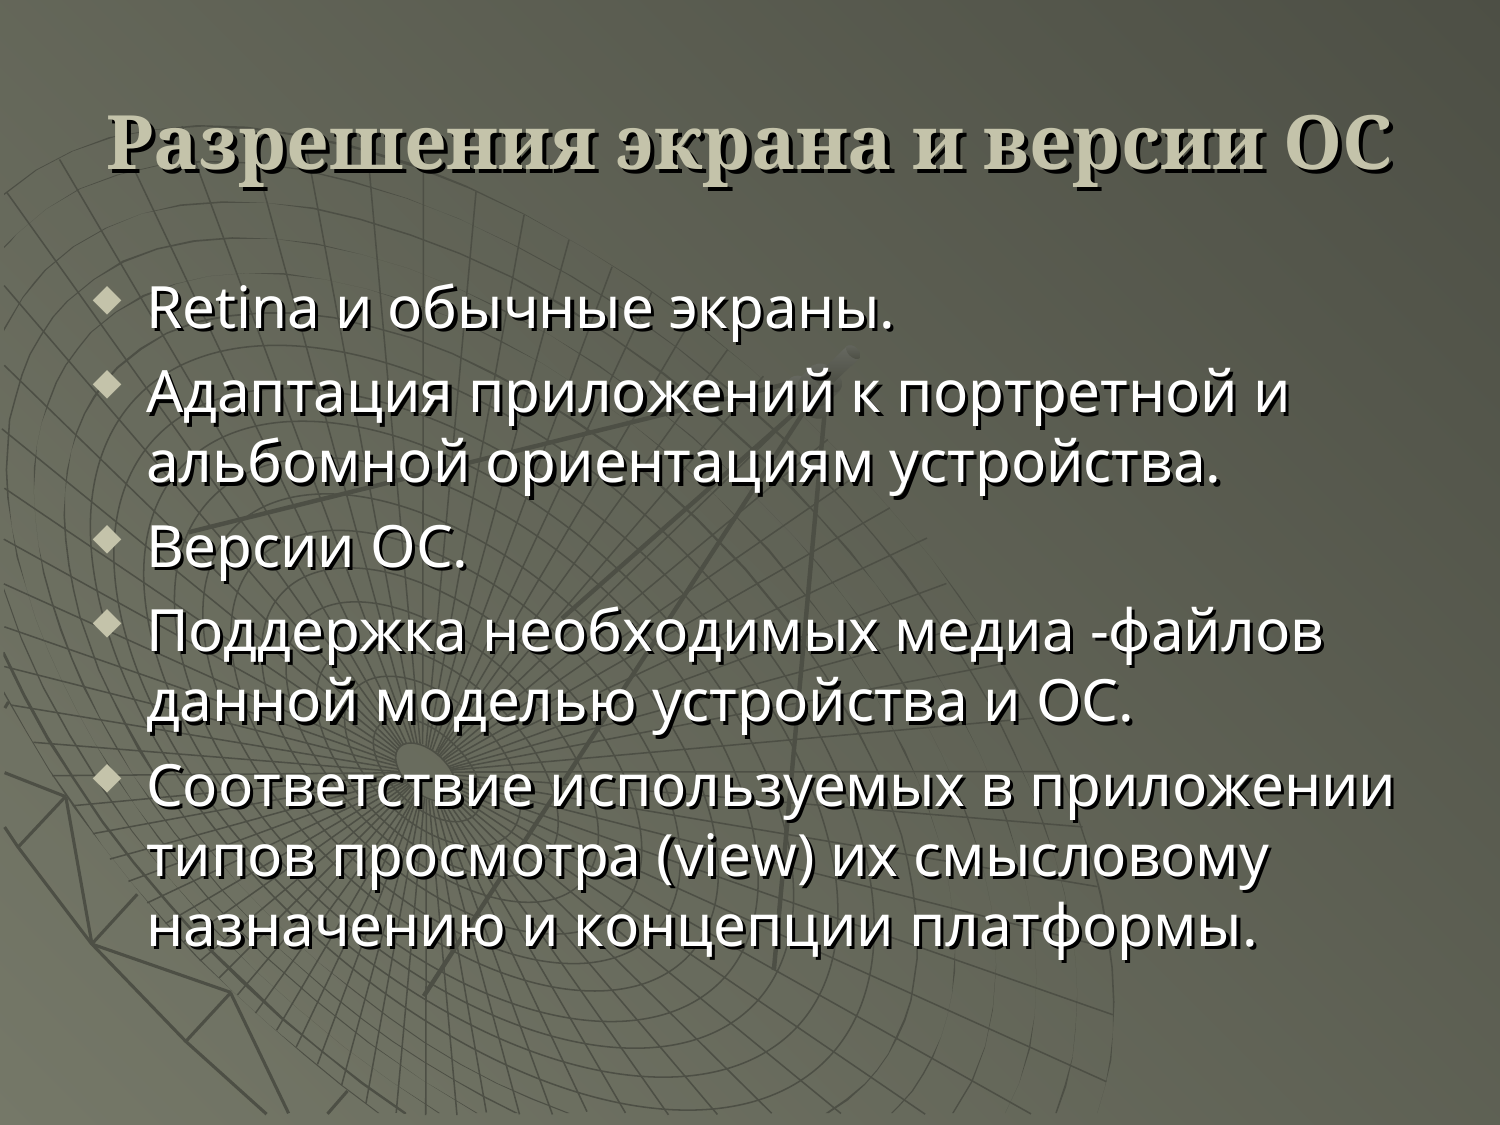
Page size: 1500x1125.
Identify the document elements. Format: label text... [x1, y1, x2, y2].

title Разрешения экрана и версии ОС [75, 45, 1426, 233]
list Retina и обычные экраны. Адаптация приложений к портретной и альбомной ориентациям устройства. Версии ОС. Поддержка необходимых медиа -файлов данной моделью устройства и ОС. Соответствие используемых в приложении типов просмотра (view) их смысловому назначению и концепции платформы. [75, 262, 1426, 1006]
